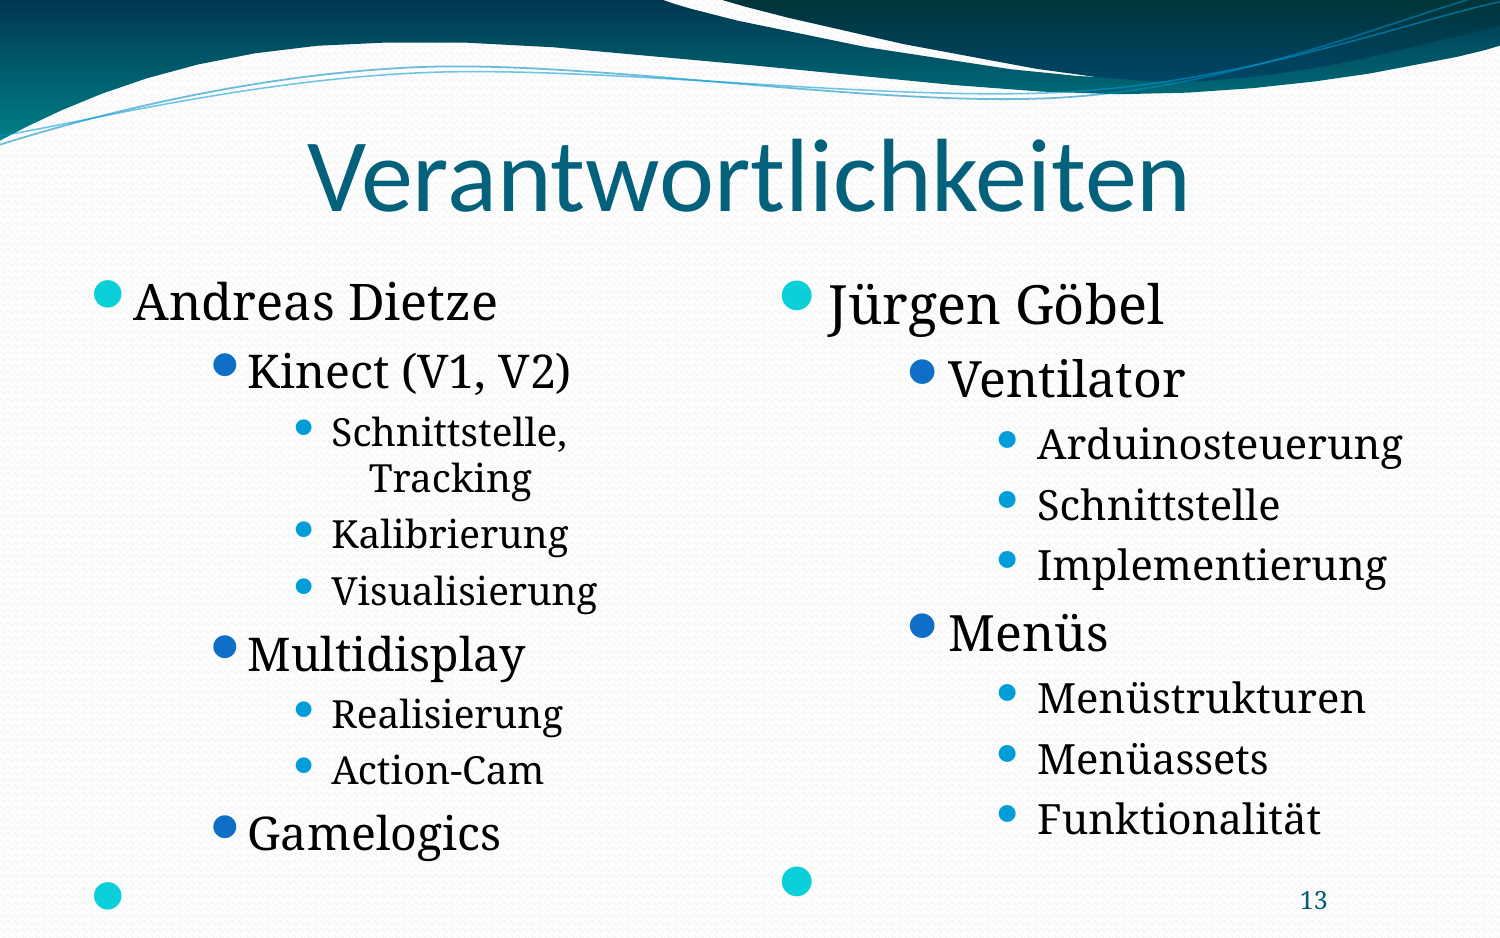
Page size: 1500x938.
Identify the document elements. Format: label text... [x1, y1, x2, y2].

list Jürgen Göbel Ventilator Arduinosteuerung Schnittstelle Implementierung Menüs Menüstrukturen Menüassets Funktionalität [762, 262, 1426, 869]
title Verantwortlichkeiten [75, 96, 1426, 233]
text_box 13 [1299, 868, 1426, 919]
list Andreas Dietze Kinect (V1, V2) Schnittstelle, Tracking Kalibrierung Visualisierung Multidisplay Realisierung Action-Cam Gamelogics [75, 262, 738, 869]
